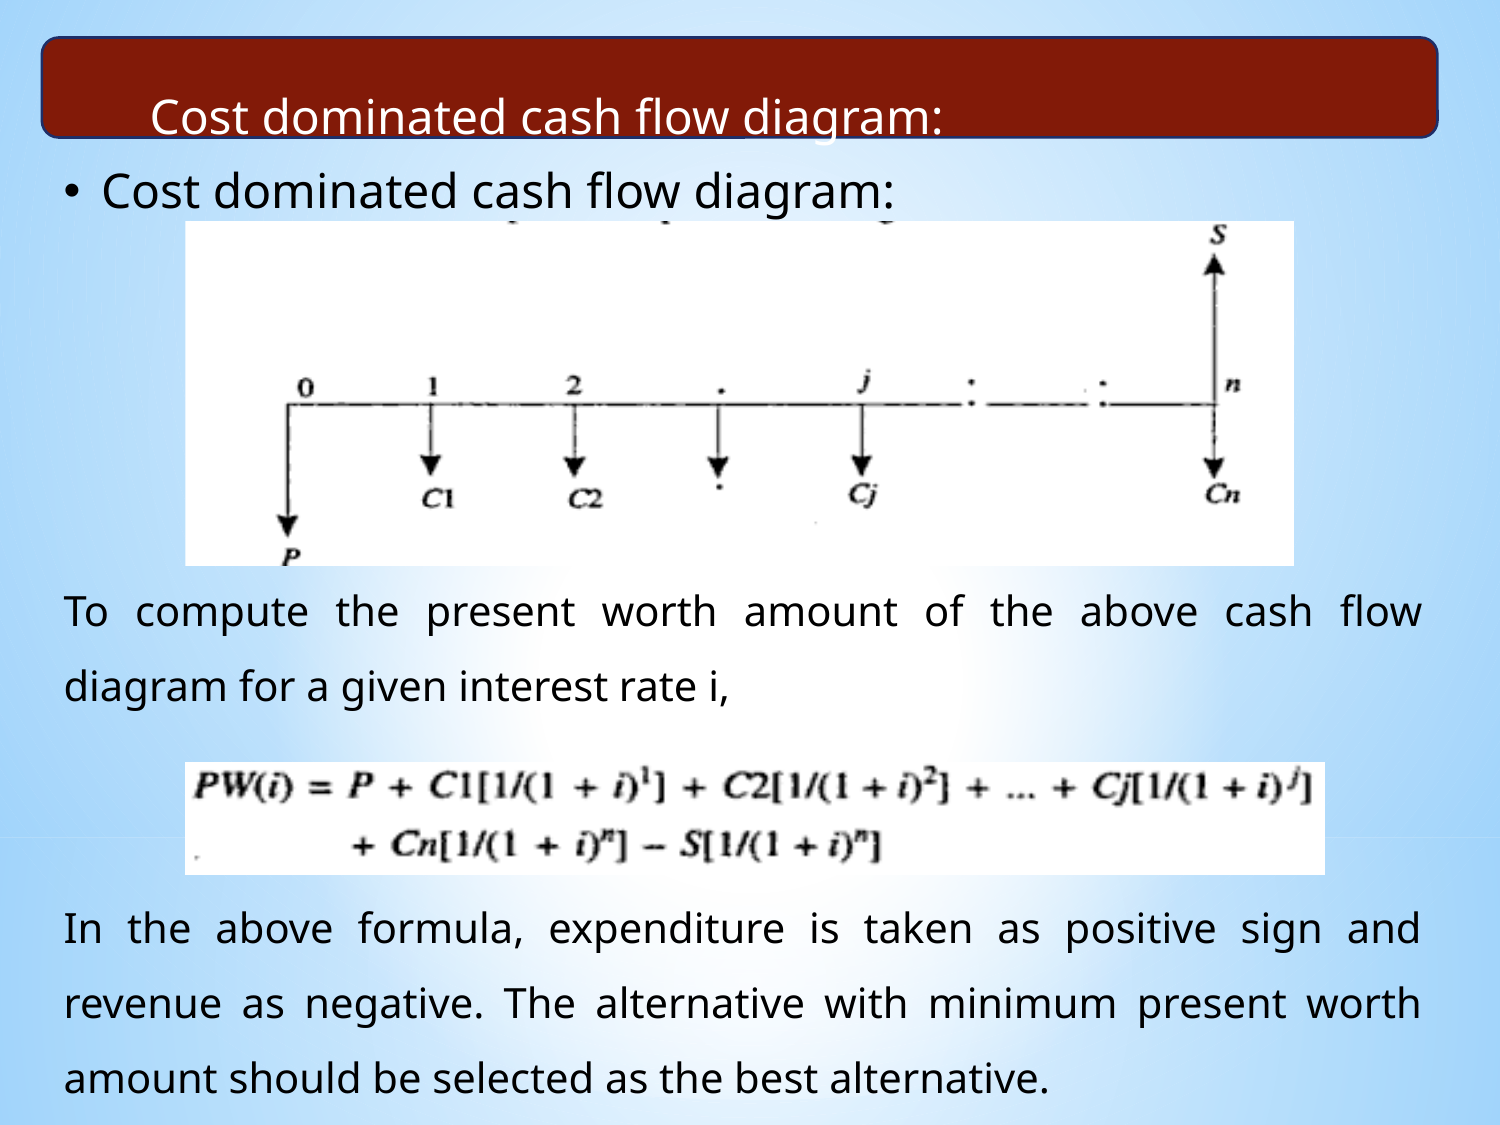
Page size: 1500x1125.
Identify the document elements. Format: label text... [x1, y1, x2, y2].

text_box [41, 37, 1438, 124]
text_box Cost dominated cash flow diagram: To compute the present worth amount of the above cash flow diagram for a given interest rate i, In the above formula, expenditure is taken as positive sign and revenue as negative. The alternative with minimum present worth amount should be selected as the best alternative. [24, 124, 1438, 963]
picture [185, 221, 1294, 566]
picture [185, 762, 1325, 875]
title Cost dominated cash flow diagram: [73, 50, 1403, 124]
